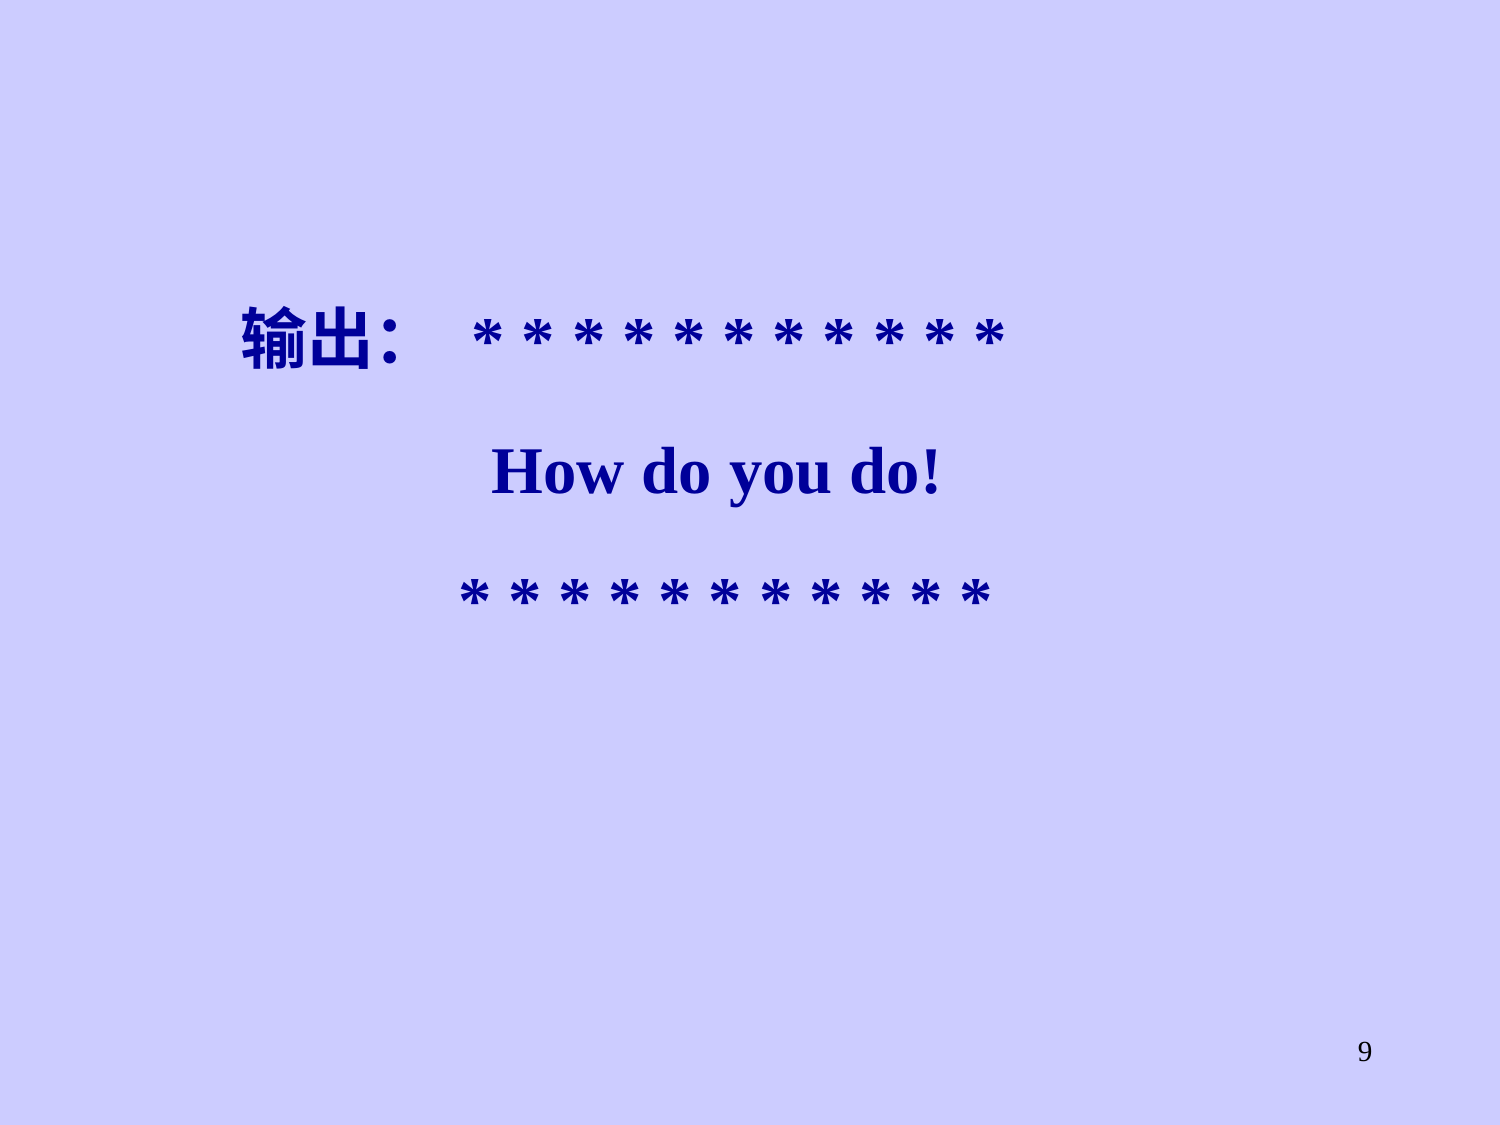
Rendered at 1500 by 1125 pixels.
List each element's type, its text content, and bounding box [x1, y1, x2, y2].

text_box <编号> [1074, 1025, 1388, 1101]
text_box 输出： * * * * * * * * * * * How do you do! * * * * * * * * * * * [237, 287, 1201, 639]
